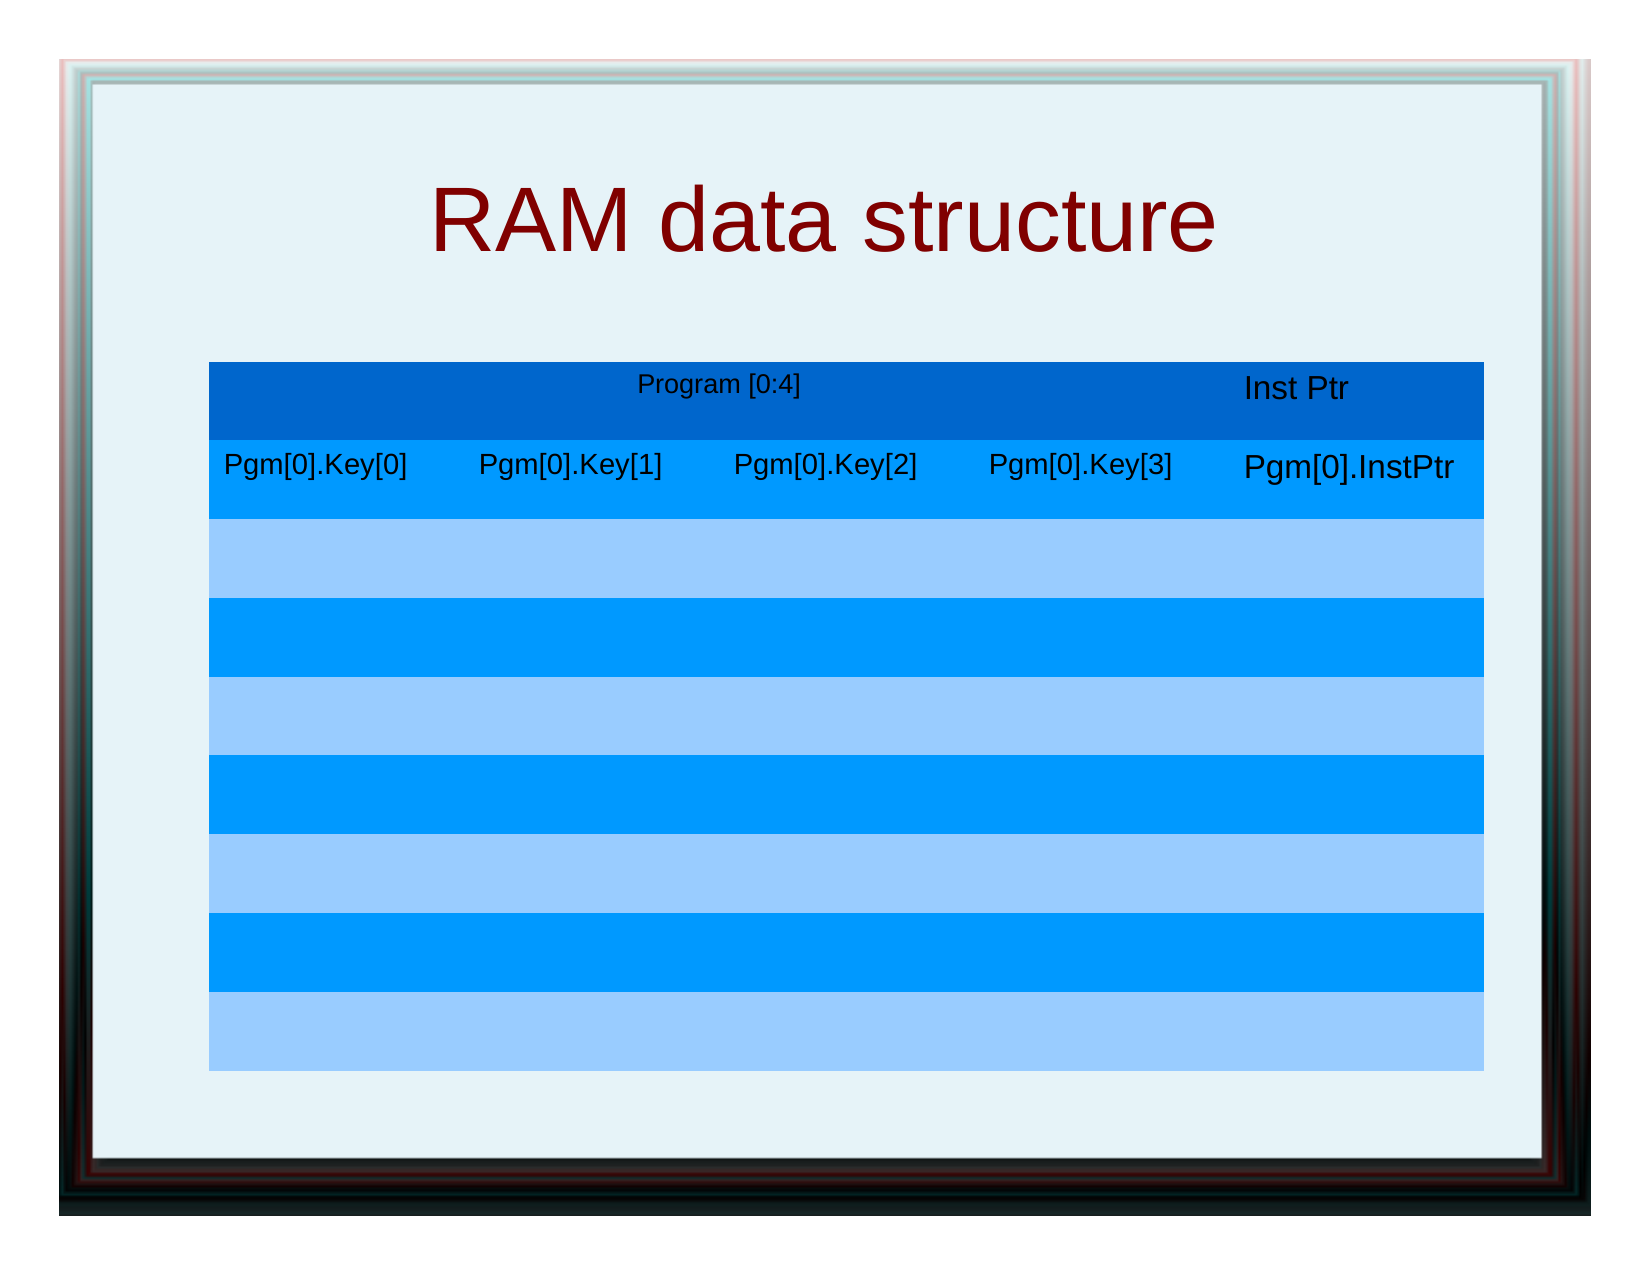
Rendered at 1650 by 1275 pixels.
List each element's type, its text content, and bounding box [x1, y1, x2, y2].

table_cell [209, 992, 464, 1071]
table_cell [974, 834, 1229, 913]
table_cell [719, 677, 974, 755]
title RAM data structure [168, 149, 1482, 291]
table_cell [1229, 992, 1484, 1071]
table_cell [464, 598, 719, 677]
table_cell [719, 913, 974, 992]
table_cell Pgm[0].Key[2] [719, 440, 974, 519]
table_cell [209, 834, 464, 913]
table_cell [209, 913, 464, 992]
table_cell Pgm[0].InstPtr [1229, 440, 1484, 519]
table_cell [1229, 677, 1484, 755]
table_cell Pgm[0].Key[0] [209, 440, 464, 519]
table_cell [209, 519, 464, 598]
table_cell [719, 519, 974, 598]
table_cell [974, 677, 1229, 755]
table_cell [464, 519, 719, 598]
table_cell [1229, 598, 1484, 677]
table_cell [1229, 519, 1484, 598]
table_cell [464, 677, 719, 755]
table_cell [719, 755, 974, 834]
table_header Program [0:4] [209, 362, 1229, 440]
table_cell [209, 677, 464, 755]
table_cell [1229, 834, 1484, 913]
picture [59, 59, 1591, 1216]
table_cell [974, 519, 1229, 598]
table_cell Pgm[0].Key[1] [464, 440, 719, 519]
table_cell [464, 992, 719, 1071]
table_cell [464, 913, 719, 992]
table_header Inst Ptr [1229, 362, 1484, 440]
table_cell [974, 992, 1229, 1071]
table_cell [719, 992, 974, 1071]
table_cell [209, 598, 464, 677]
table_cell Pgm[0].Key[3] [974, 440, 1229, 519]
table_cell [974, 913, 1229, 992]
table_cell [209, 755, 464, 834]
table_cell [974, 598, 1229, 677]
table_cell [1229, 913, 1484, 992]
table_cell [1229, 755, 1484, 834]
table_cell [464, 755, 719, 834]
table_cell [464, 834, 719, 913]
table_cell [719, 598, 974, 677]
table_cell [719, 834, 974, 913]
table_cell [974, 755, 1229, 834]
